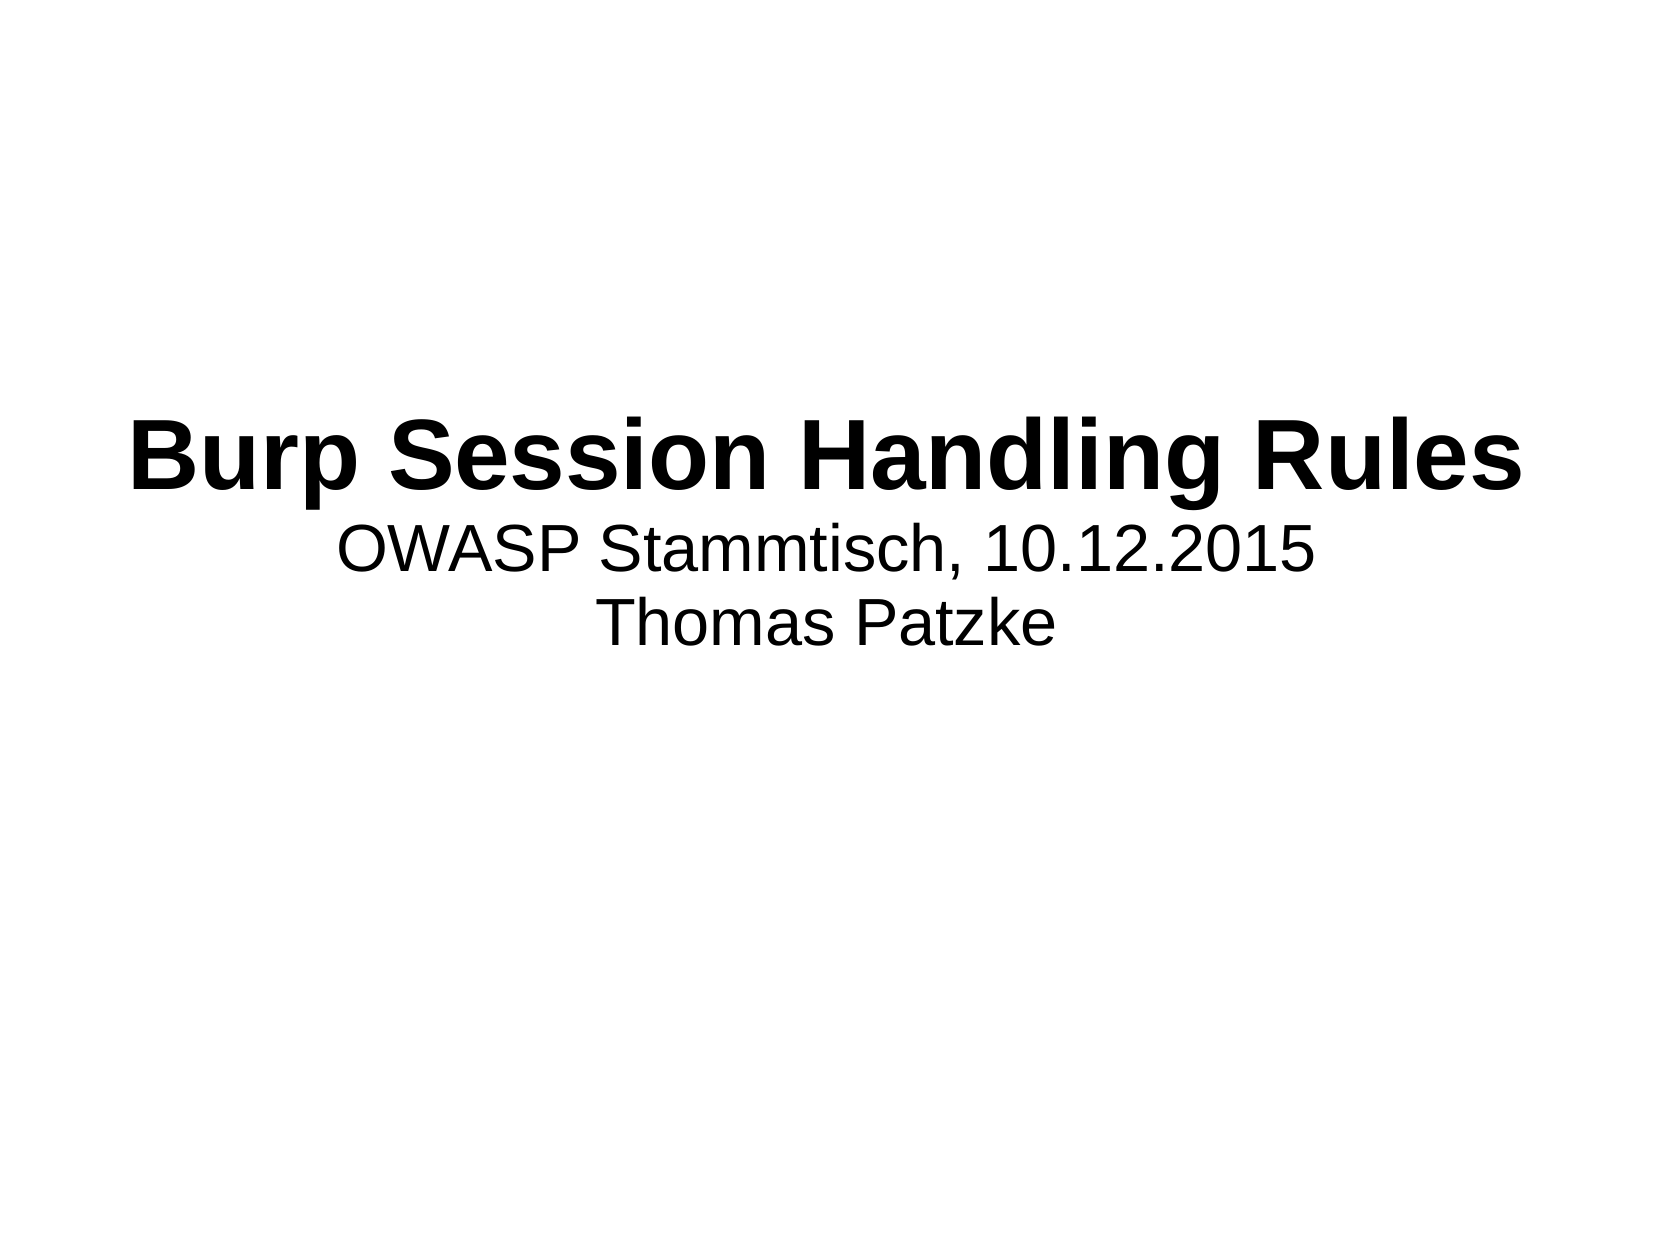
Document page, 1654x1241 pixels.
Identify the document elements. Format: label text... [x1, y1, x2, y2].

subtitle Burp Session Handling Rules OWASP Stammtisch, 10.12.2015 Thomas Patzke [82, 49, 1571, 1010]
